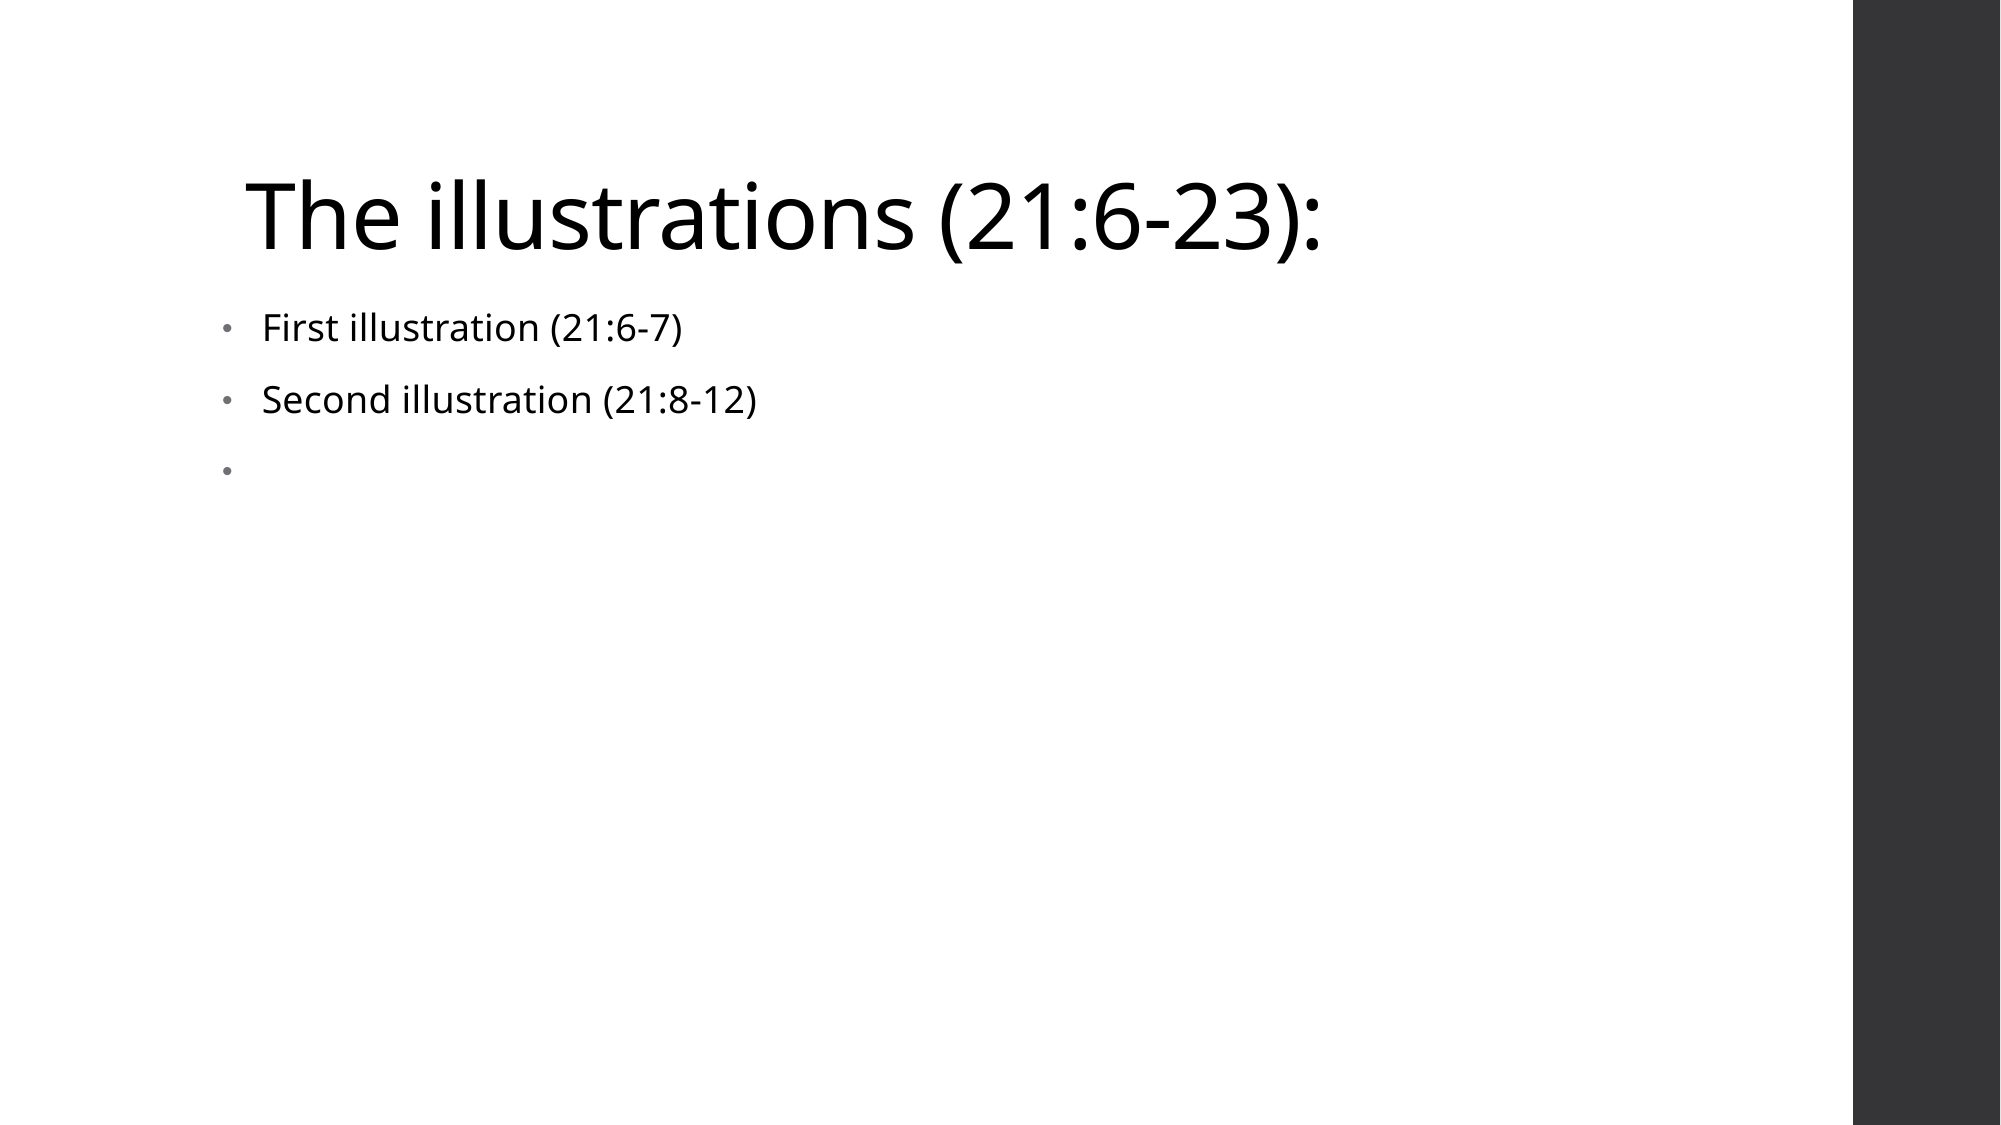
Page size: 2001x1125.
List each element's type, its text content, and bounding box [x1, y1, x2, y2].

list First illustration (21:6-7) Second illustration (21:8-12) [206, 299, 1617, 1014]
title The illustrations (21:6-23): [206, 60, 1797, 278]
